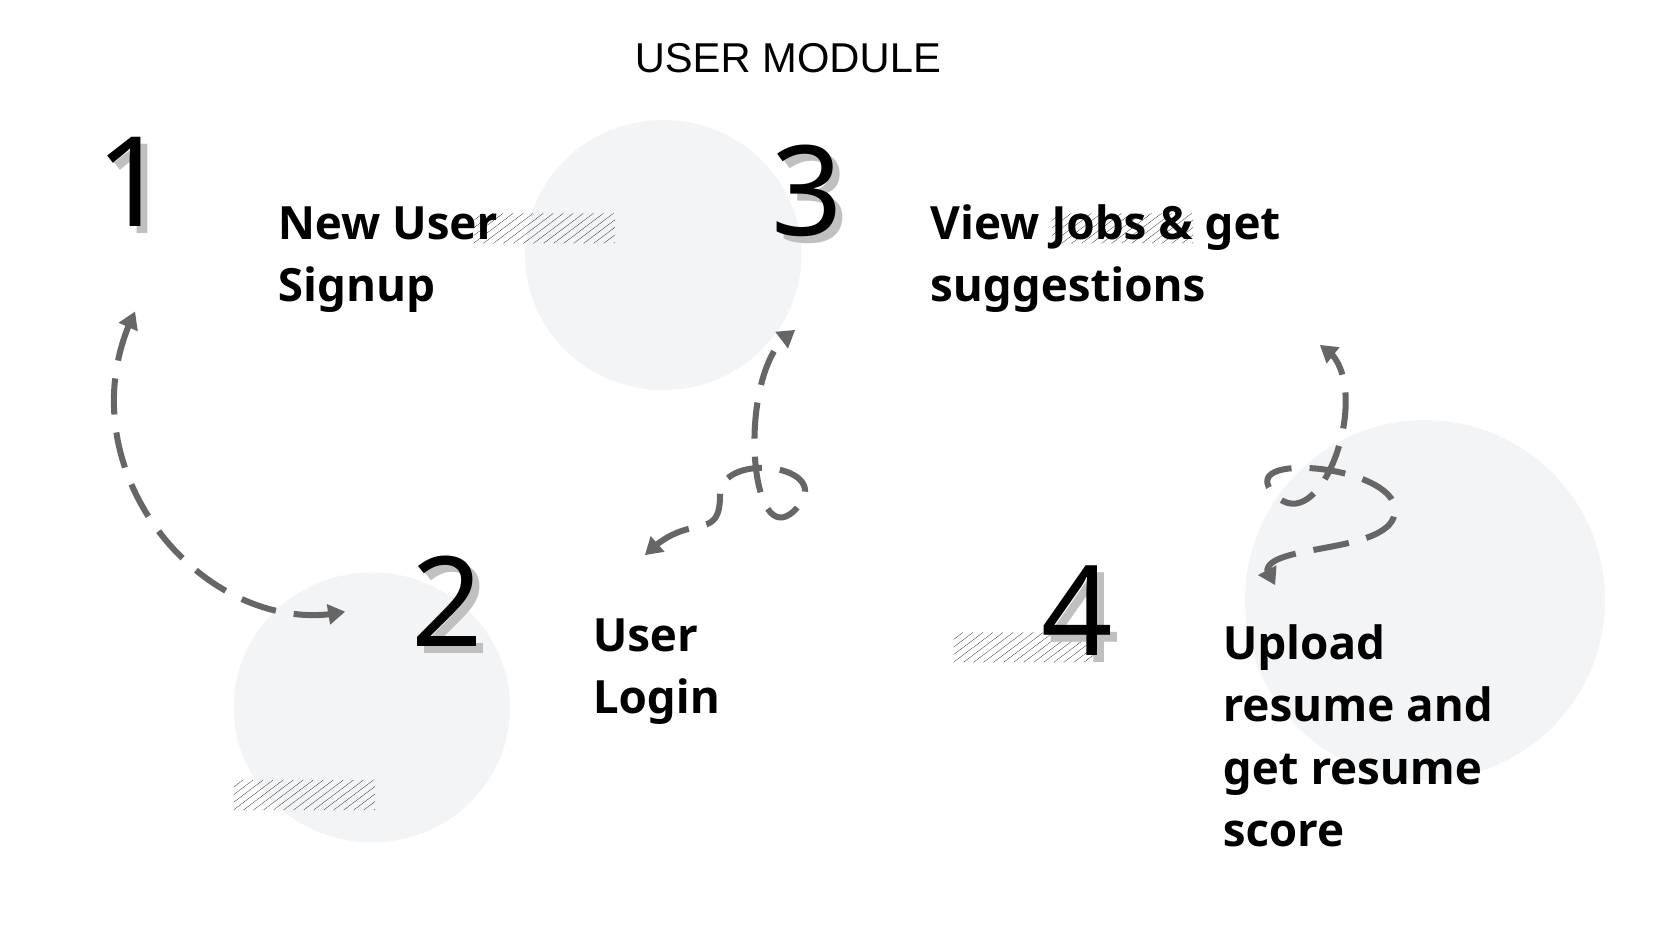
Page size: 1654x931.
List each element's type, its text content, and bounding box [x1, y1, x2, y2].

text_box Upload resume and get resume score [1208, 602, 1565, 884]
text_box 1 [81, 85, 262, 271]
text_box 4 [1026, 514, 1207, 701]
text_box 3 [756, 94, 937, 281]
text_box USER MODULE [620, 27, 1359, 89]
text_box View Jobs & get suggestions [915, 182, 1300, 464]
text_box New User Signup [263, 182, 519, 358]
text_box 2 [396, 505, 577, 691]
text_box User Login [578, 595, 834, 717]
